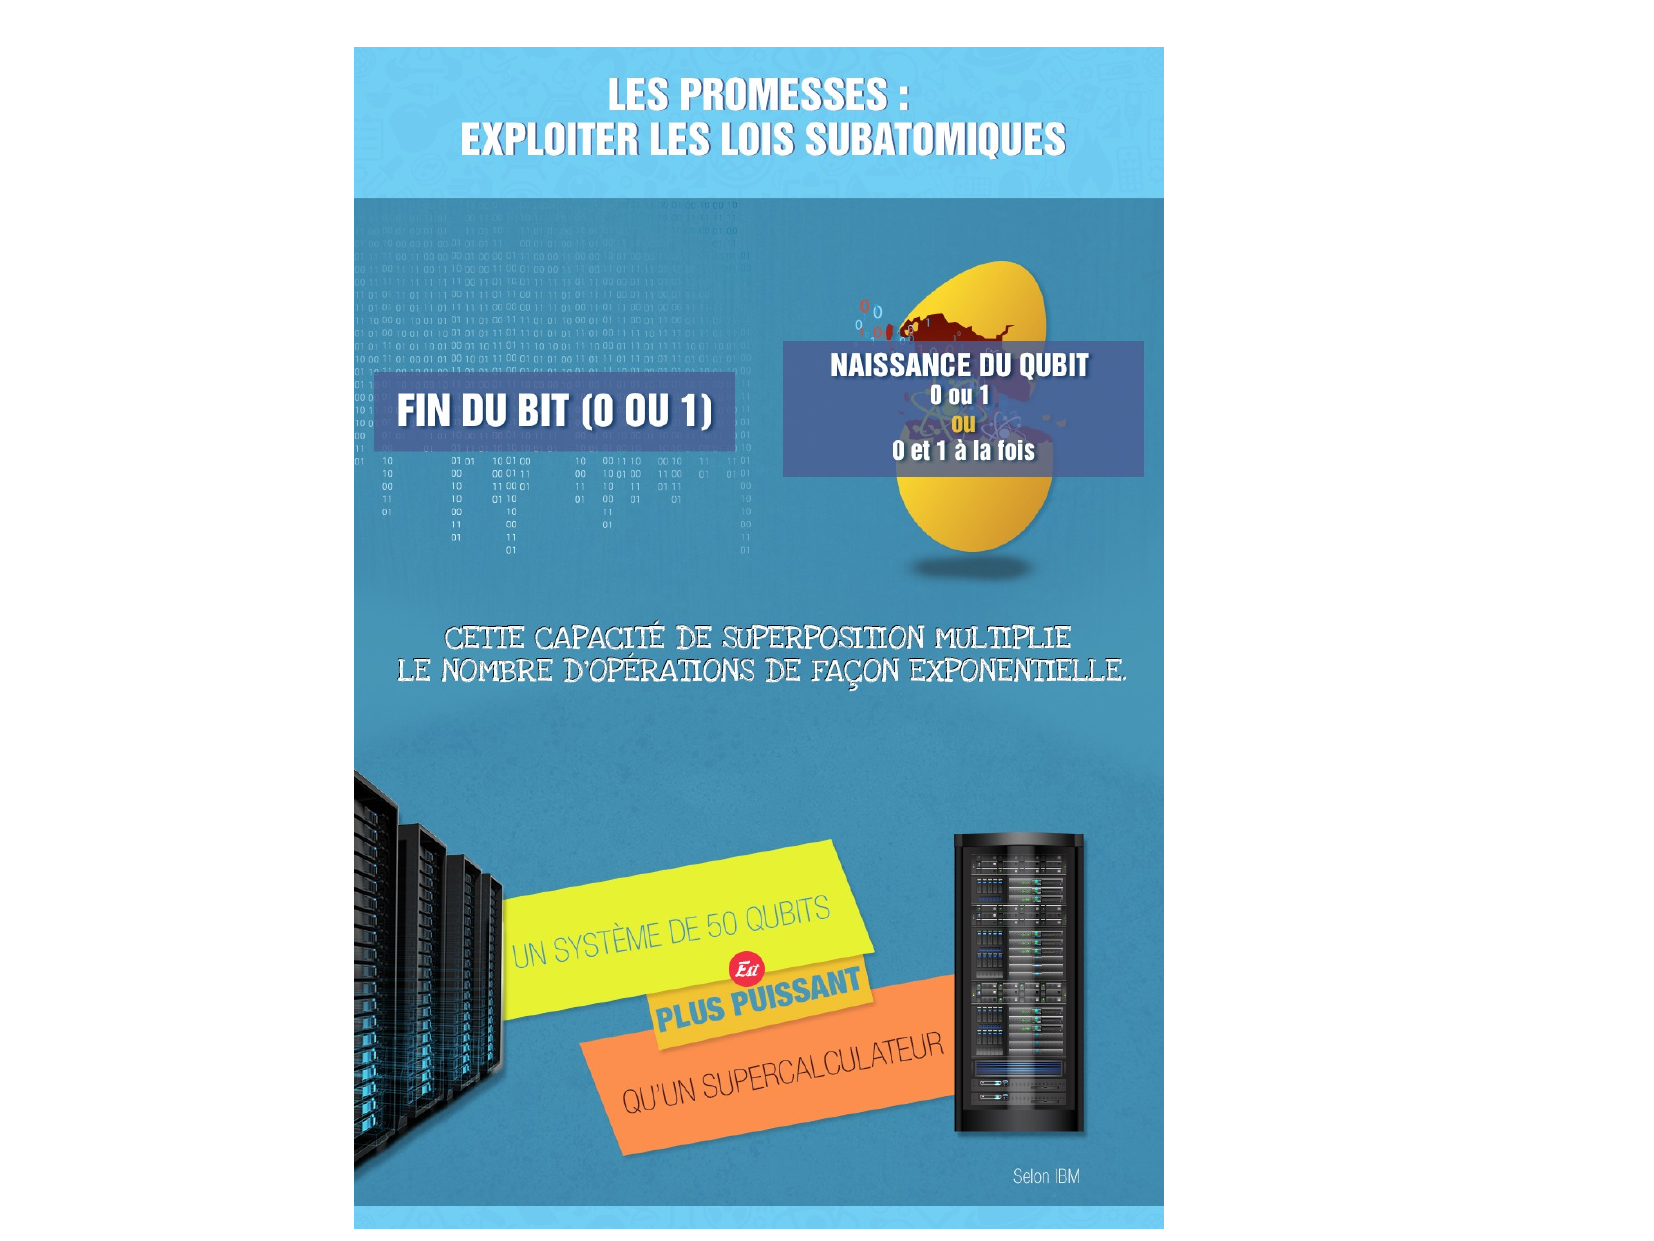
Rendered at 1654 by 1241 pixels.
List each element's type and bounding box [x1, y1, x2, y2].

picture [354, 47, 1164, 1230]
